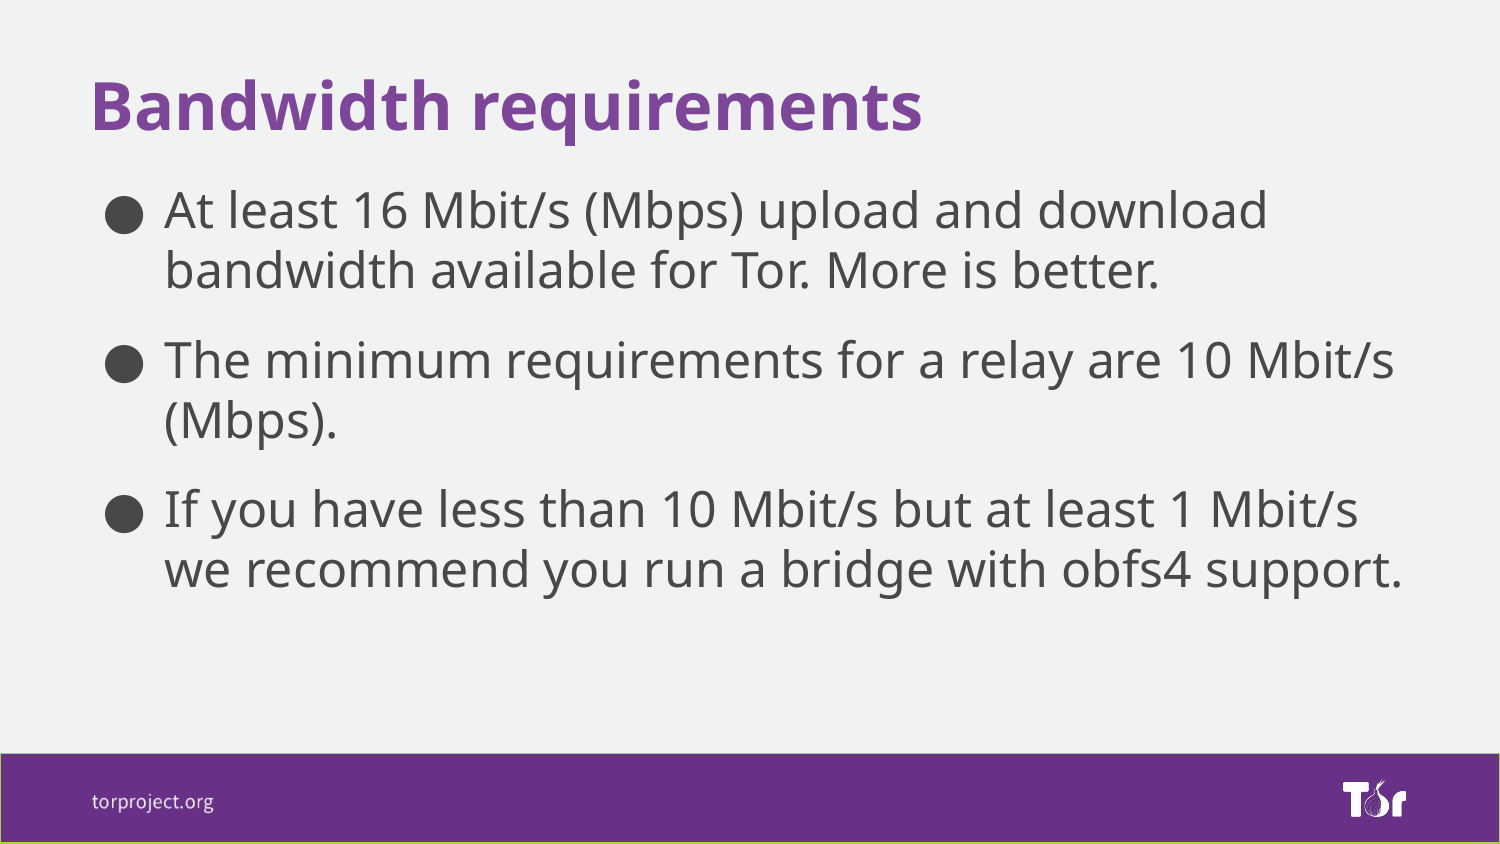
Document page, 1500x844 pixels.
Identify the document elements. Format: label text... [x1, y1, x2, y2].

text_box Bandwidth requirements [75, 33, 1425, 171]
picture [1343, 778, 1406, 817]
picture [75, 780, 604, 821]
text_box At least 16 Mbit/s (Mbps) upload and download bandwidth available for Tor. More is better. The minimum requirements for a relay are 10 Mbit/s (Mbps). If you have less than 10 Mbit/s but at least 1 Mbit/s we recommend you run a bridge with obfs4 support. [75, 171, 1425, 728]
